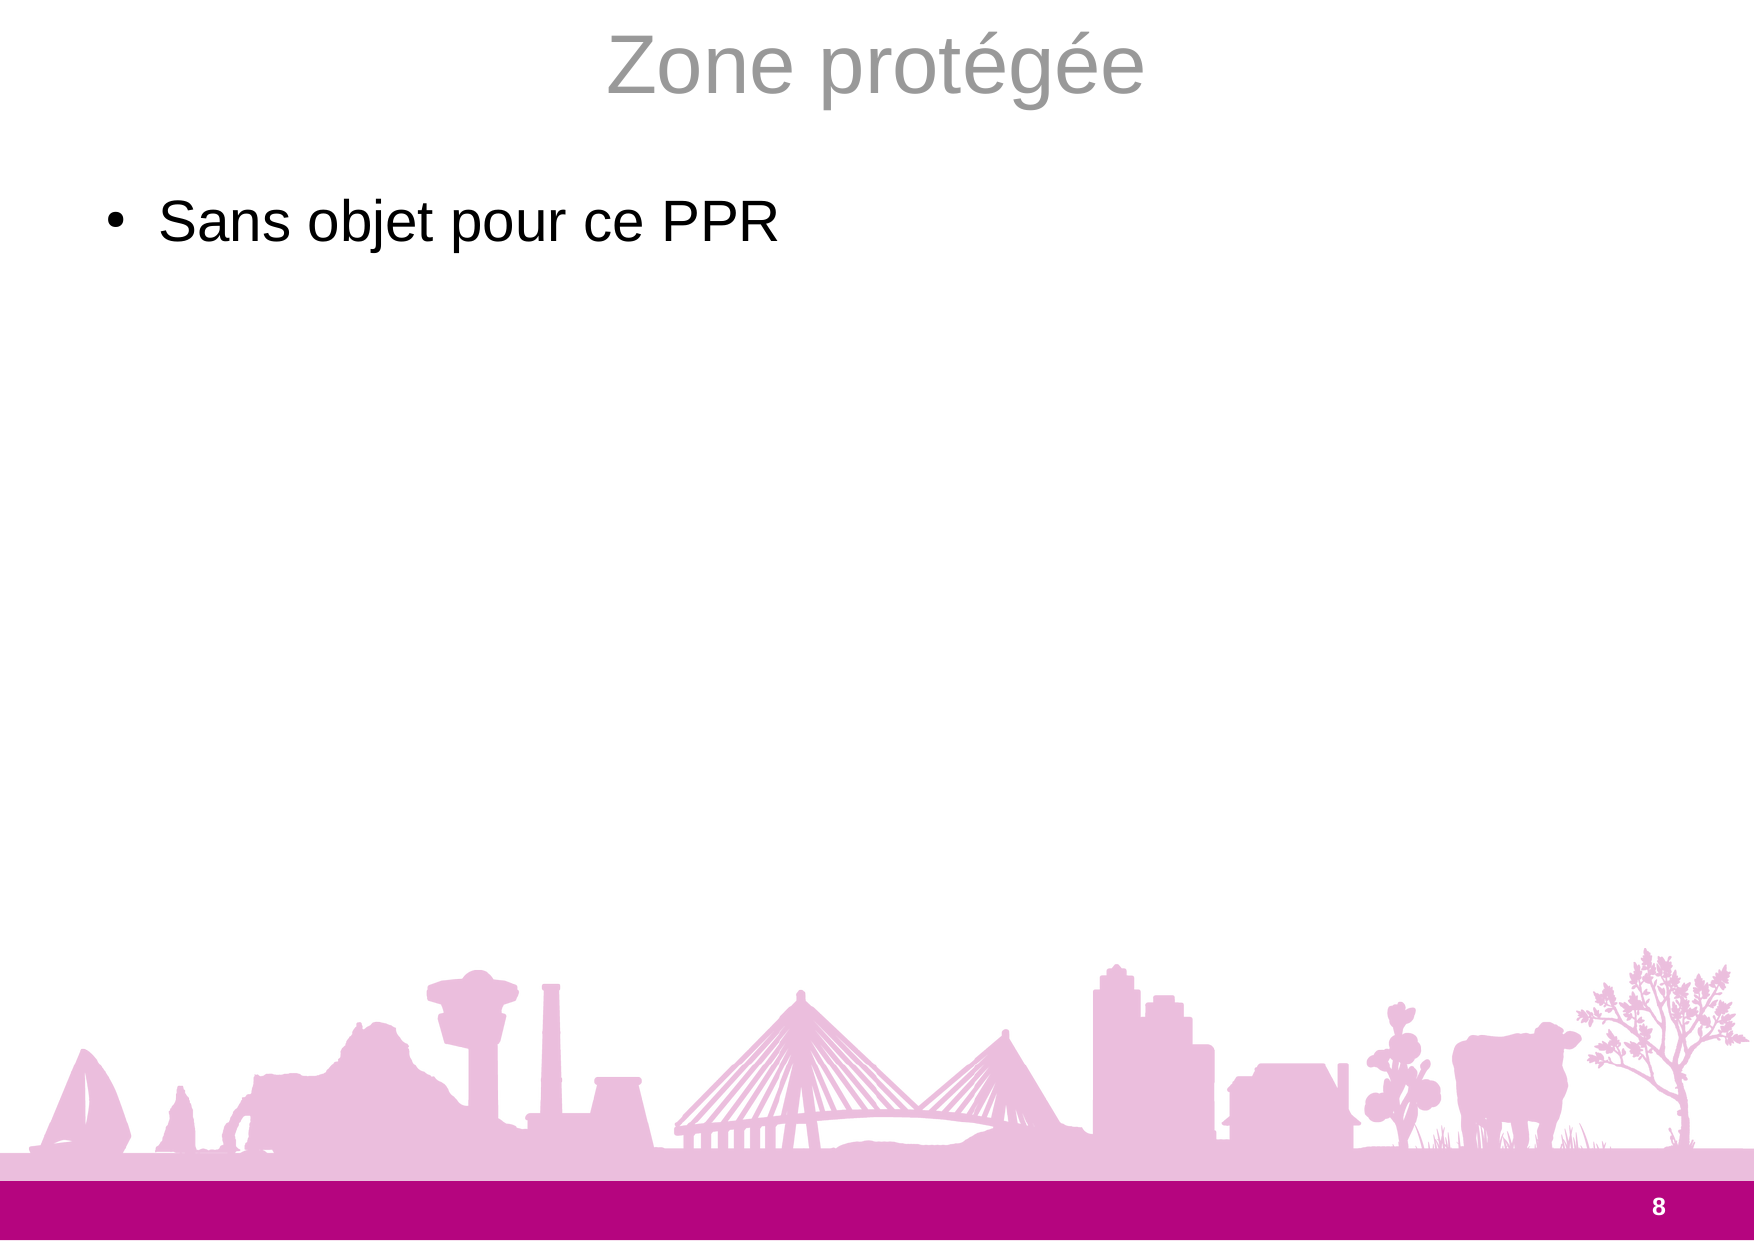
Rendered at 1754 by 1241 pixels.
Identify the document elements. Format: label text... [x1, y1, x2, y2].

list Sans objet pour ce PPR [87, 188, 1667, 1010]
title Zone protégée [87, 0, 1667, 130]
